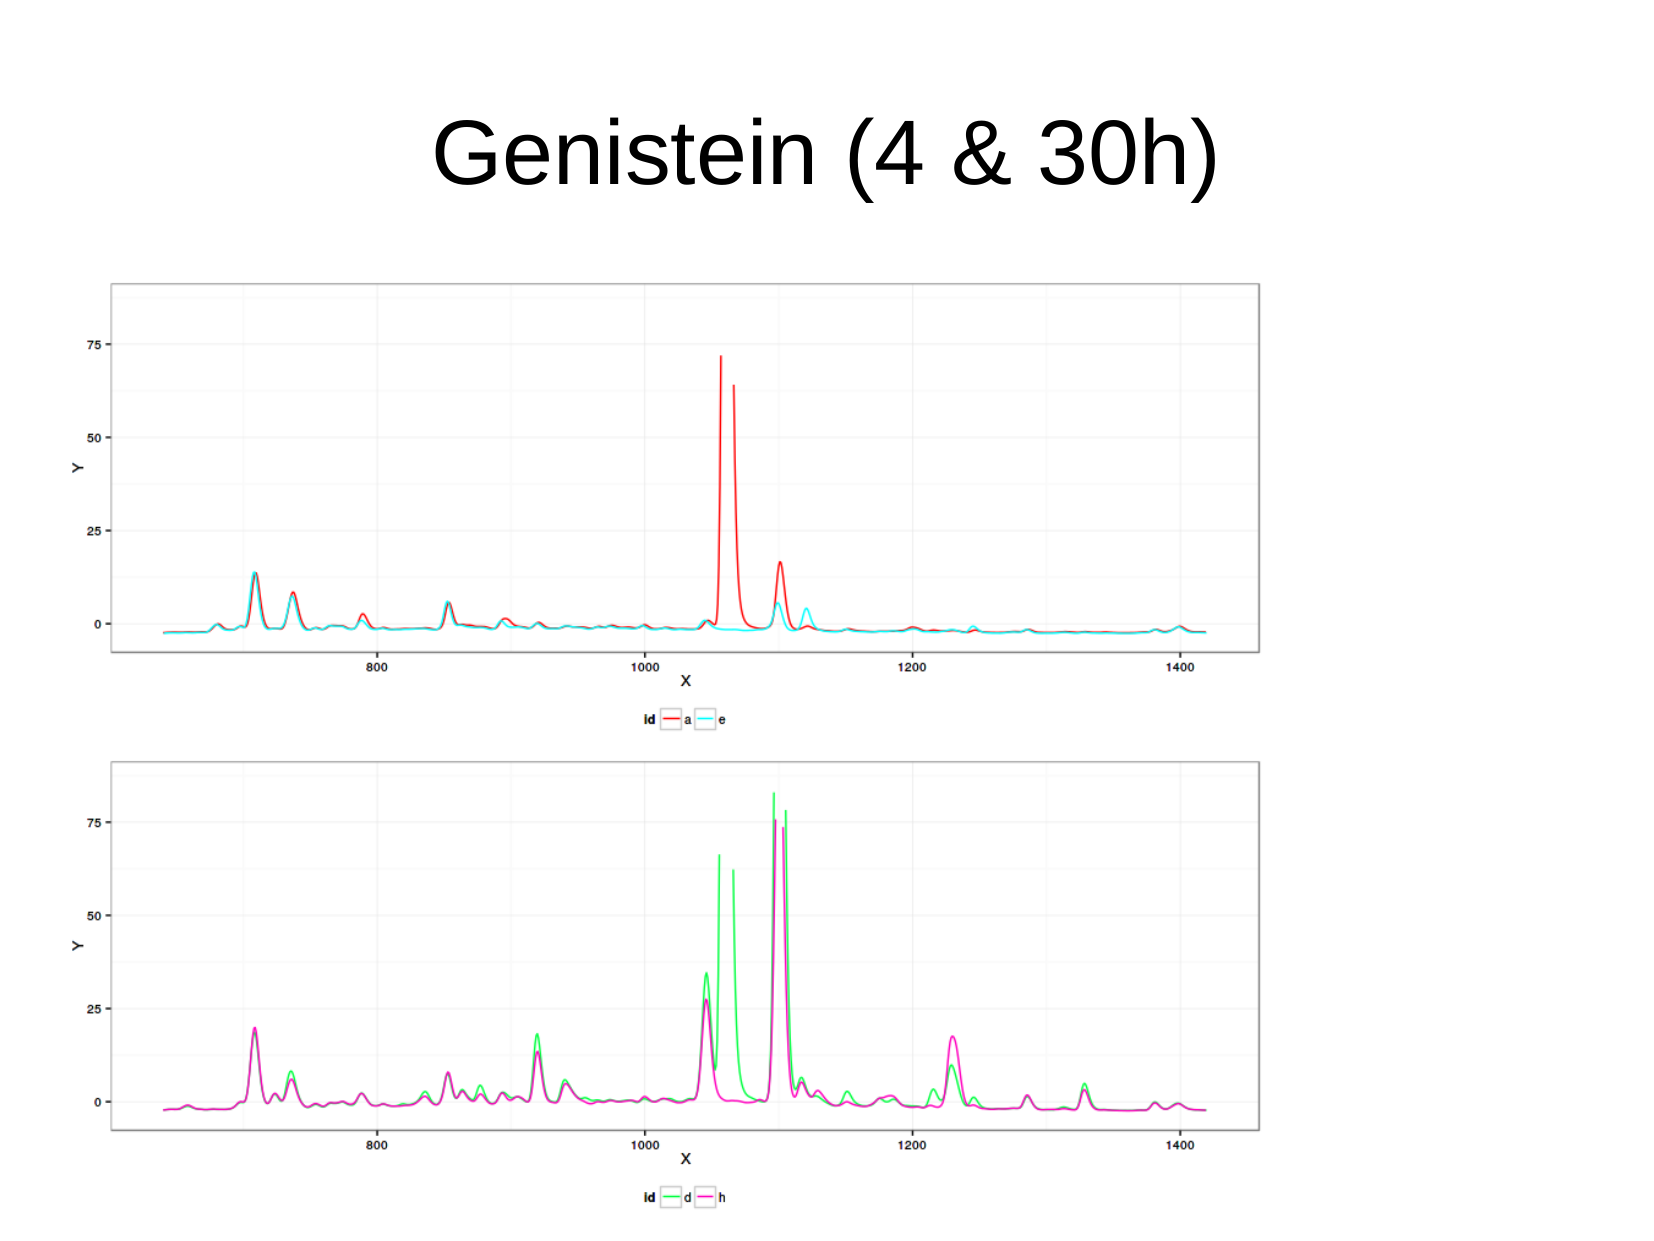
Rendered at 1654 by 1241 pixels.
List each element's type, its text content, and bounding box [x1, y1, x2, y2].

title Genistein (4 & 30h) [82, 49, 1571, 257]
picture [59, 266, 1277, 1234]
